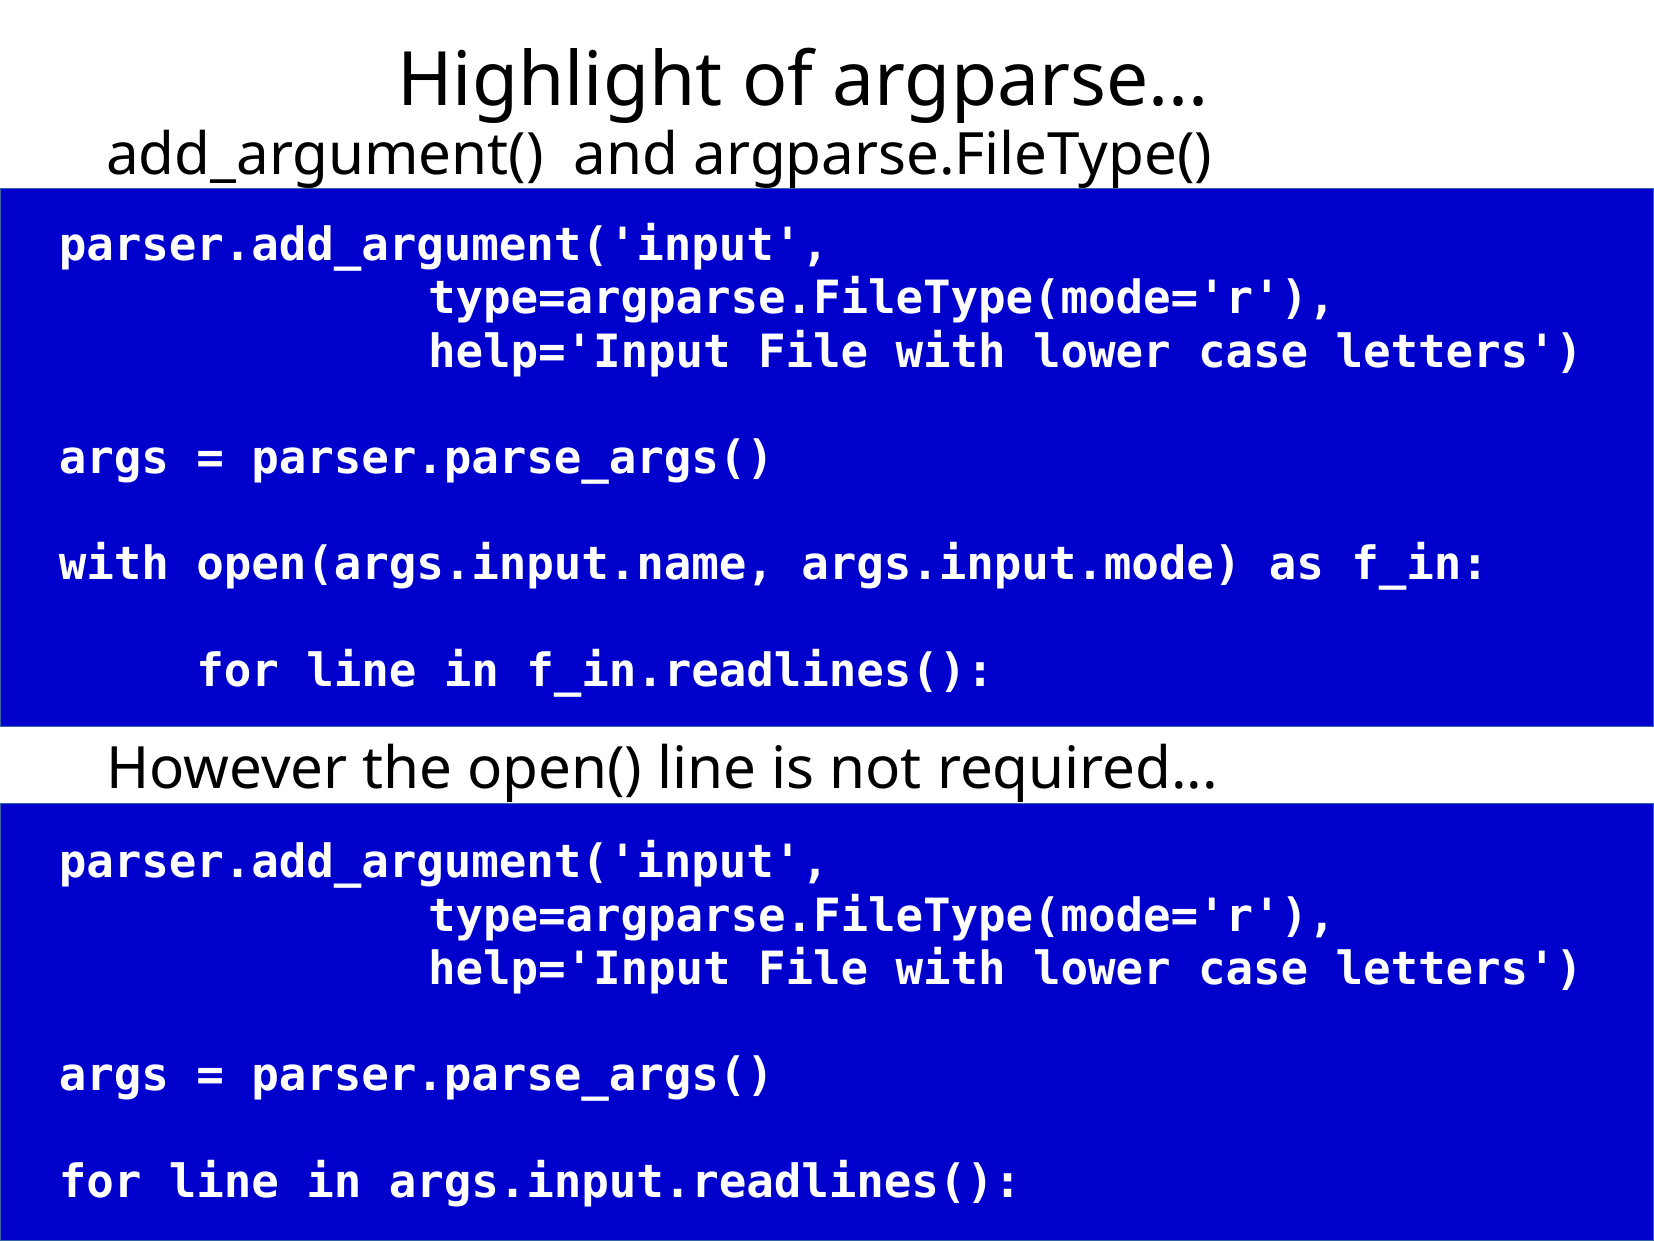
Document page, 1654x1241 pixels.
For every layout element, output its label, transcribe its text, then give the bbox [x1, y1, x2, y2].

text_box However the open() line is not required... [35, 726, 1630, 804]
title Highlight of argparse... [59, 35, 1548, 112]
subtitle add_argument() and argparse.FileType() [35, 112, 1630, 188]
text_box parser.add_argument('input', type=argparse.FileType(mode='r'), help='Input File with lower case letters') args = parser.parse_args() for line in args.input.readlines(): [0, 803, 1654, 1241]
text_box parser.add_argument('input', type=argparse.FileType(mode='r'), help='Input File with lower case letters') args = parser.parse_args() with open(args.input.name, args.input.mode) as f_in: for line in f_in.readlines(): [0, 188, 1654, 727]
